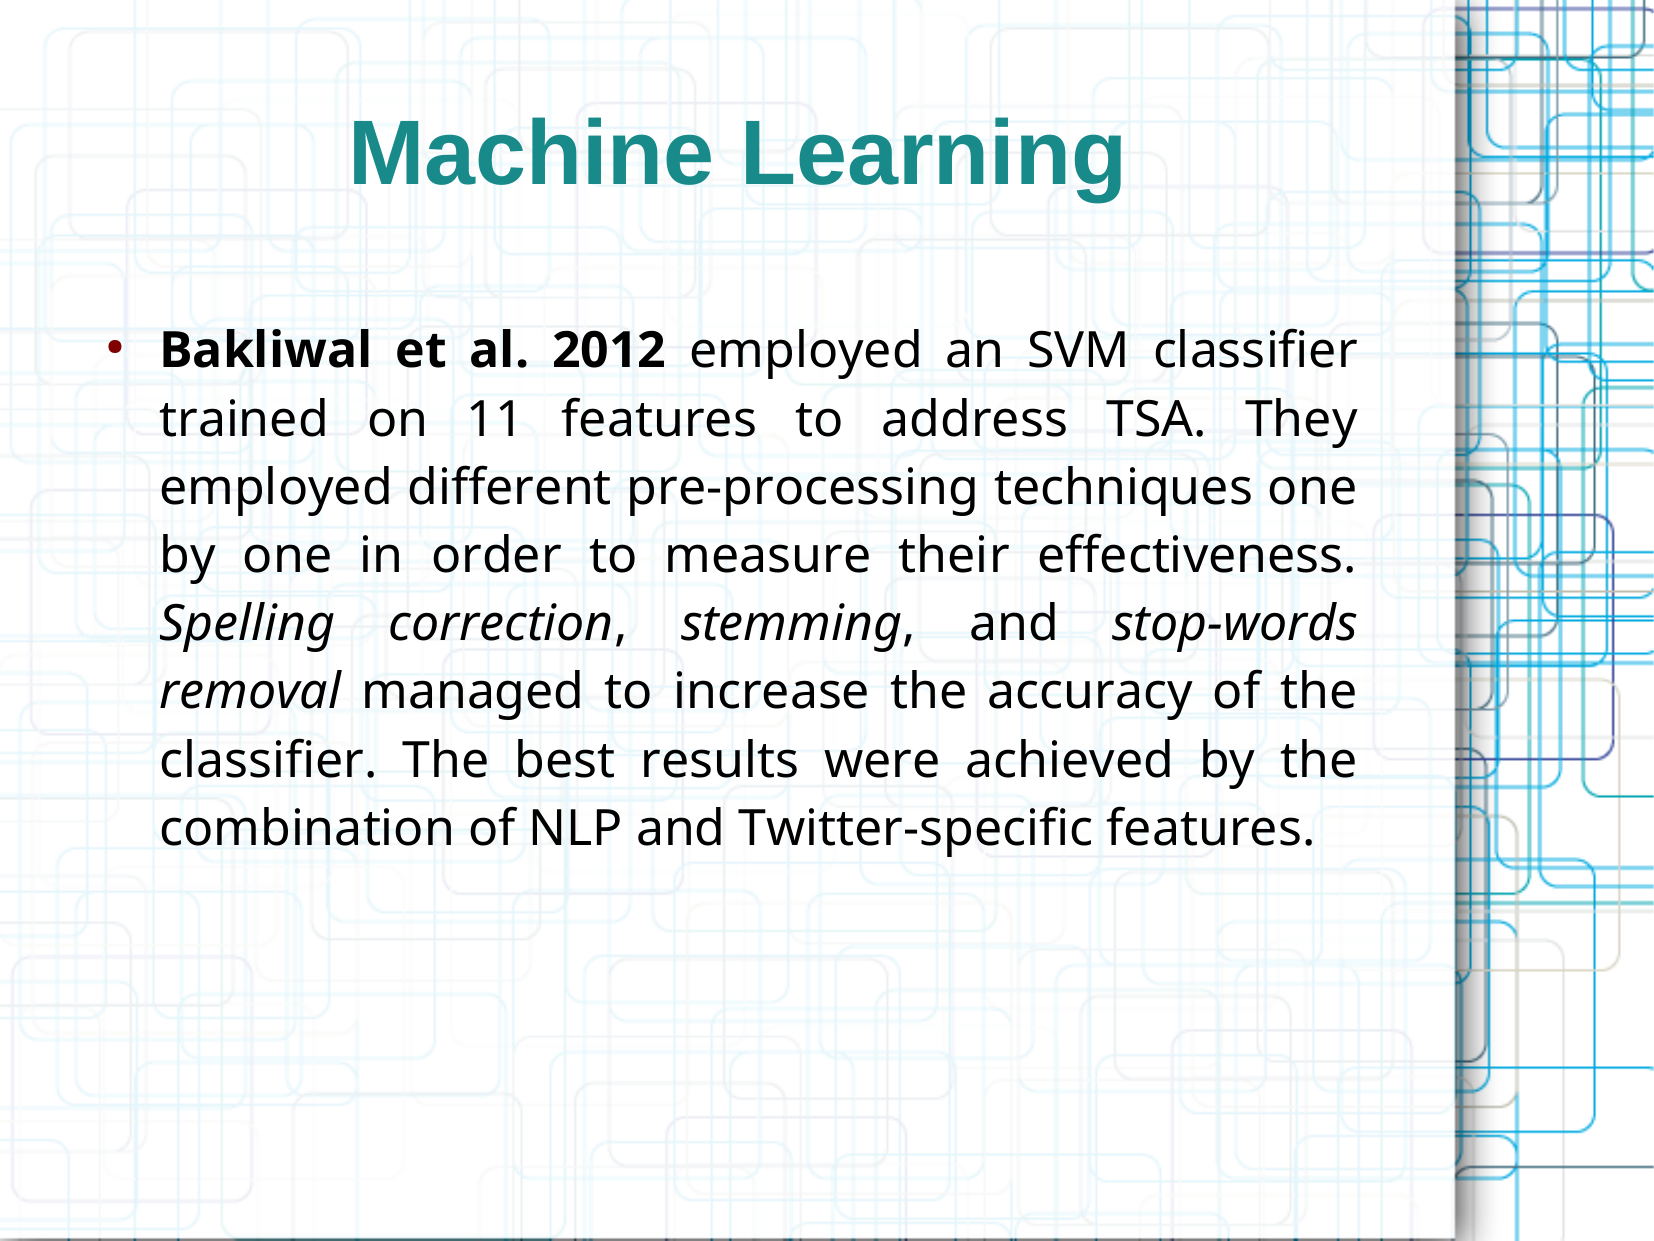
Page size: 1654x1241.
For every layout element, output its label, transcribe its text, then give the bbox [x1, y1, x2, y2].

list Bakliwal et al. 2012 employed an SVM classifier trained on 11 features to address TSA. They employed different pre-processing techniques one by one in order to measure their effectiveness. Spelling correction, stemming, and stop-words removal managed to increase the accuracy of the classifier. The best results were achieved by the combination of NLP and Twitter-specific features. [88, 314, 1359, 1042]
title Machine Learning [59, 49, 1418, 257]
picture [0, 0, 1654, 1241]
